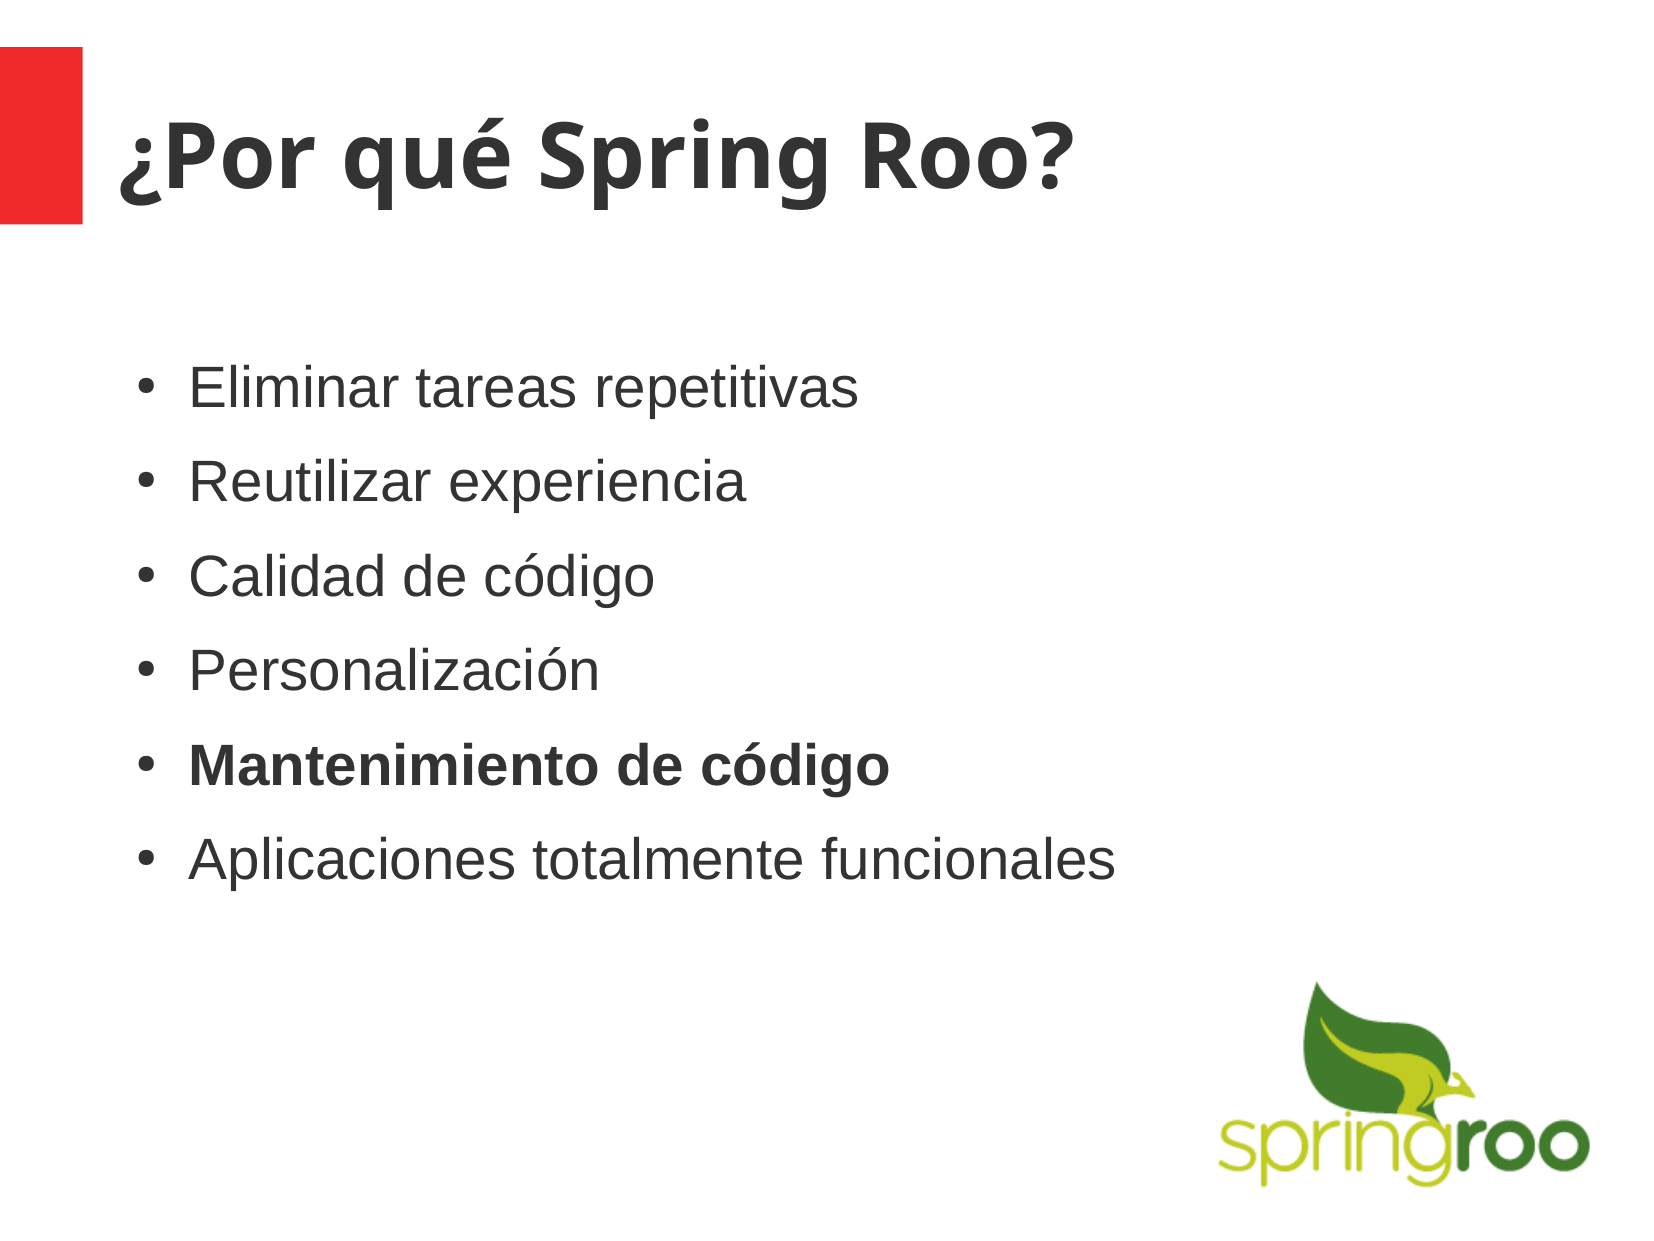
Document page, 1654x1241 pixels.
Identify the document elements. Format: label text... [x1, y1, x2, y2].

list Eliminar tareas repetitivas Reutilizar experiencia Calidad de código Personalización Mantenimiento de código Aplicaciones totalmente funcionales [118, 354, 1536, 1074]
picture [1169, 944, 1640, 1222]
title ¿Por qué Spring Roo? [118, 49, 1571, 257]
